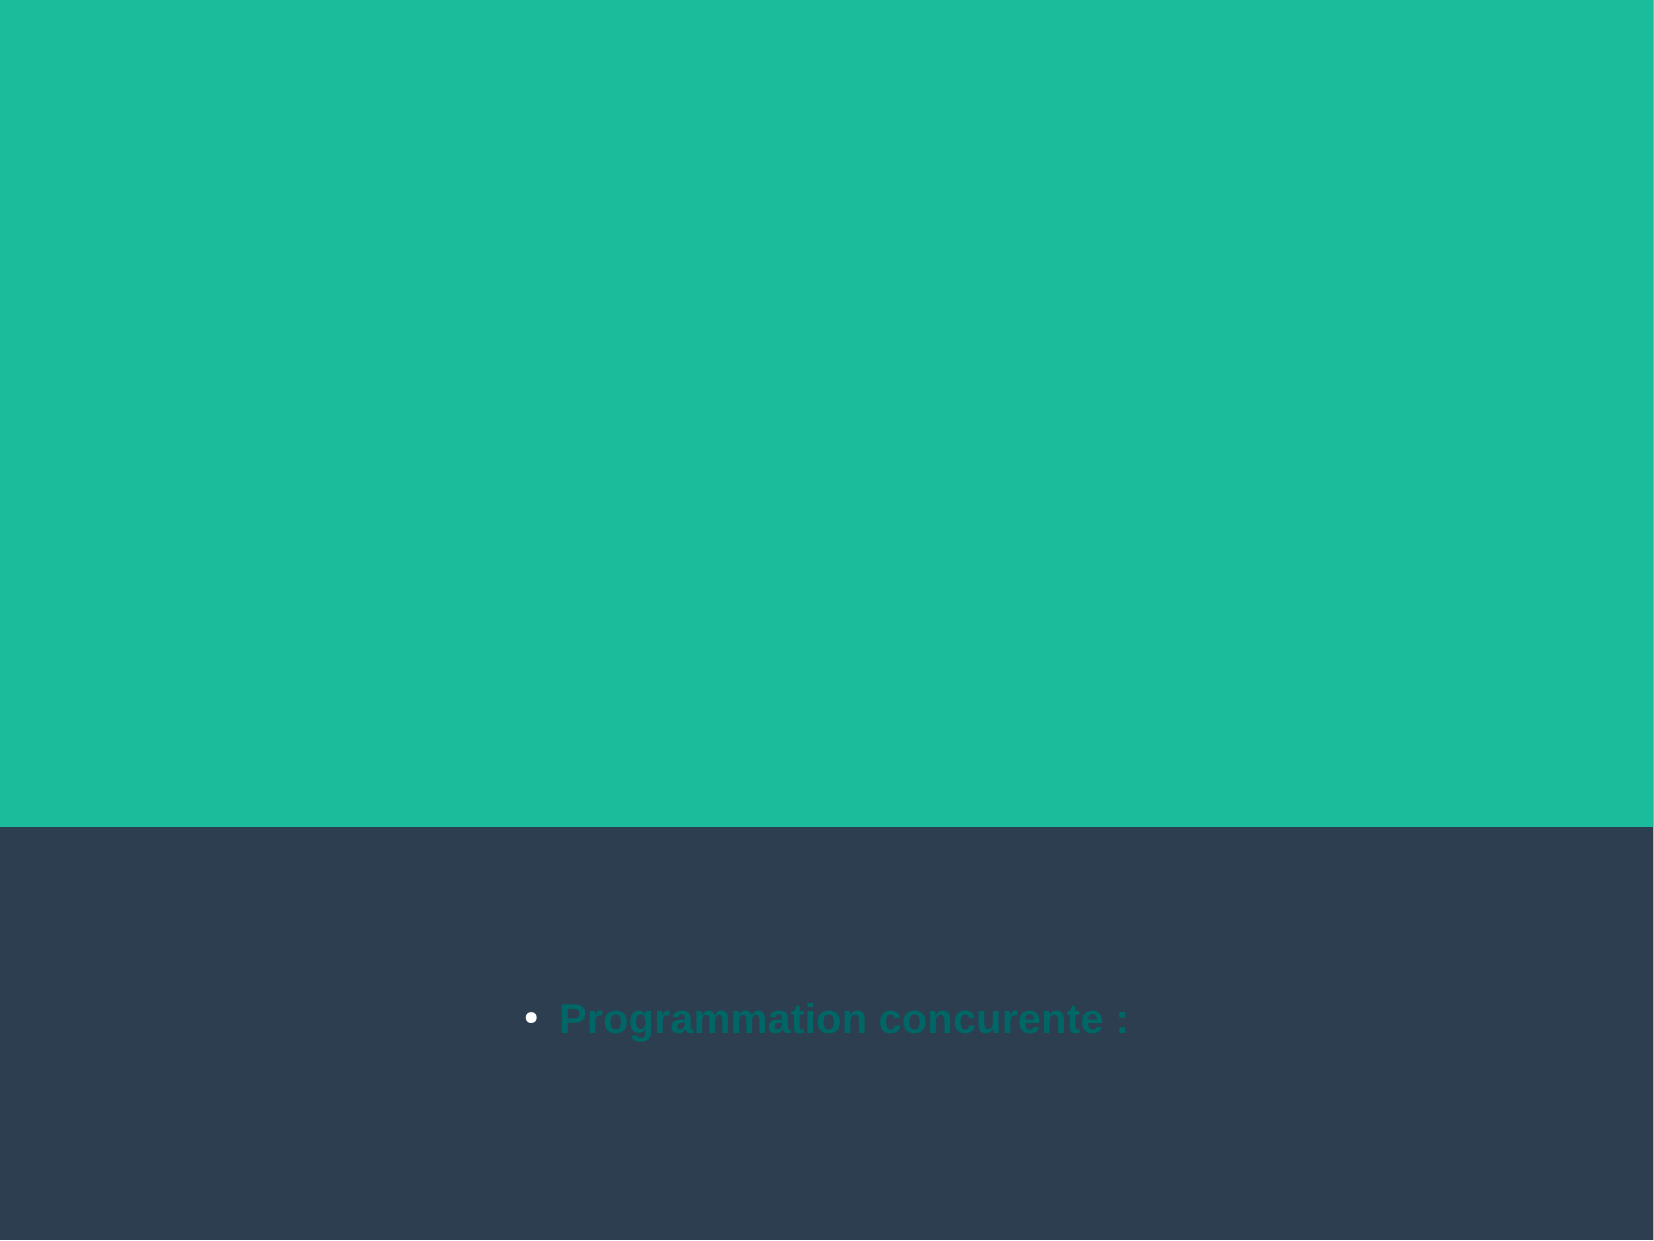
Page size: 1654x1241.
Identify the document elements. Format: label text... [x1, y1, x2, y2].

subtitle Programmation concurente : [59, 856, 1595, 1182]
